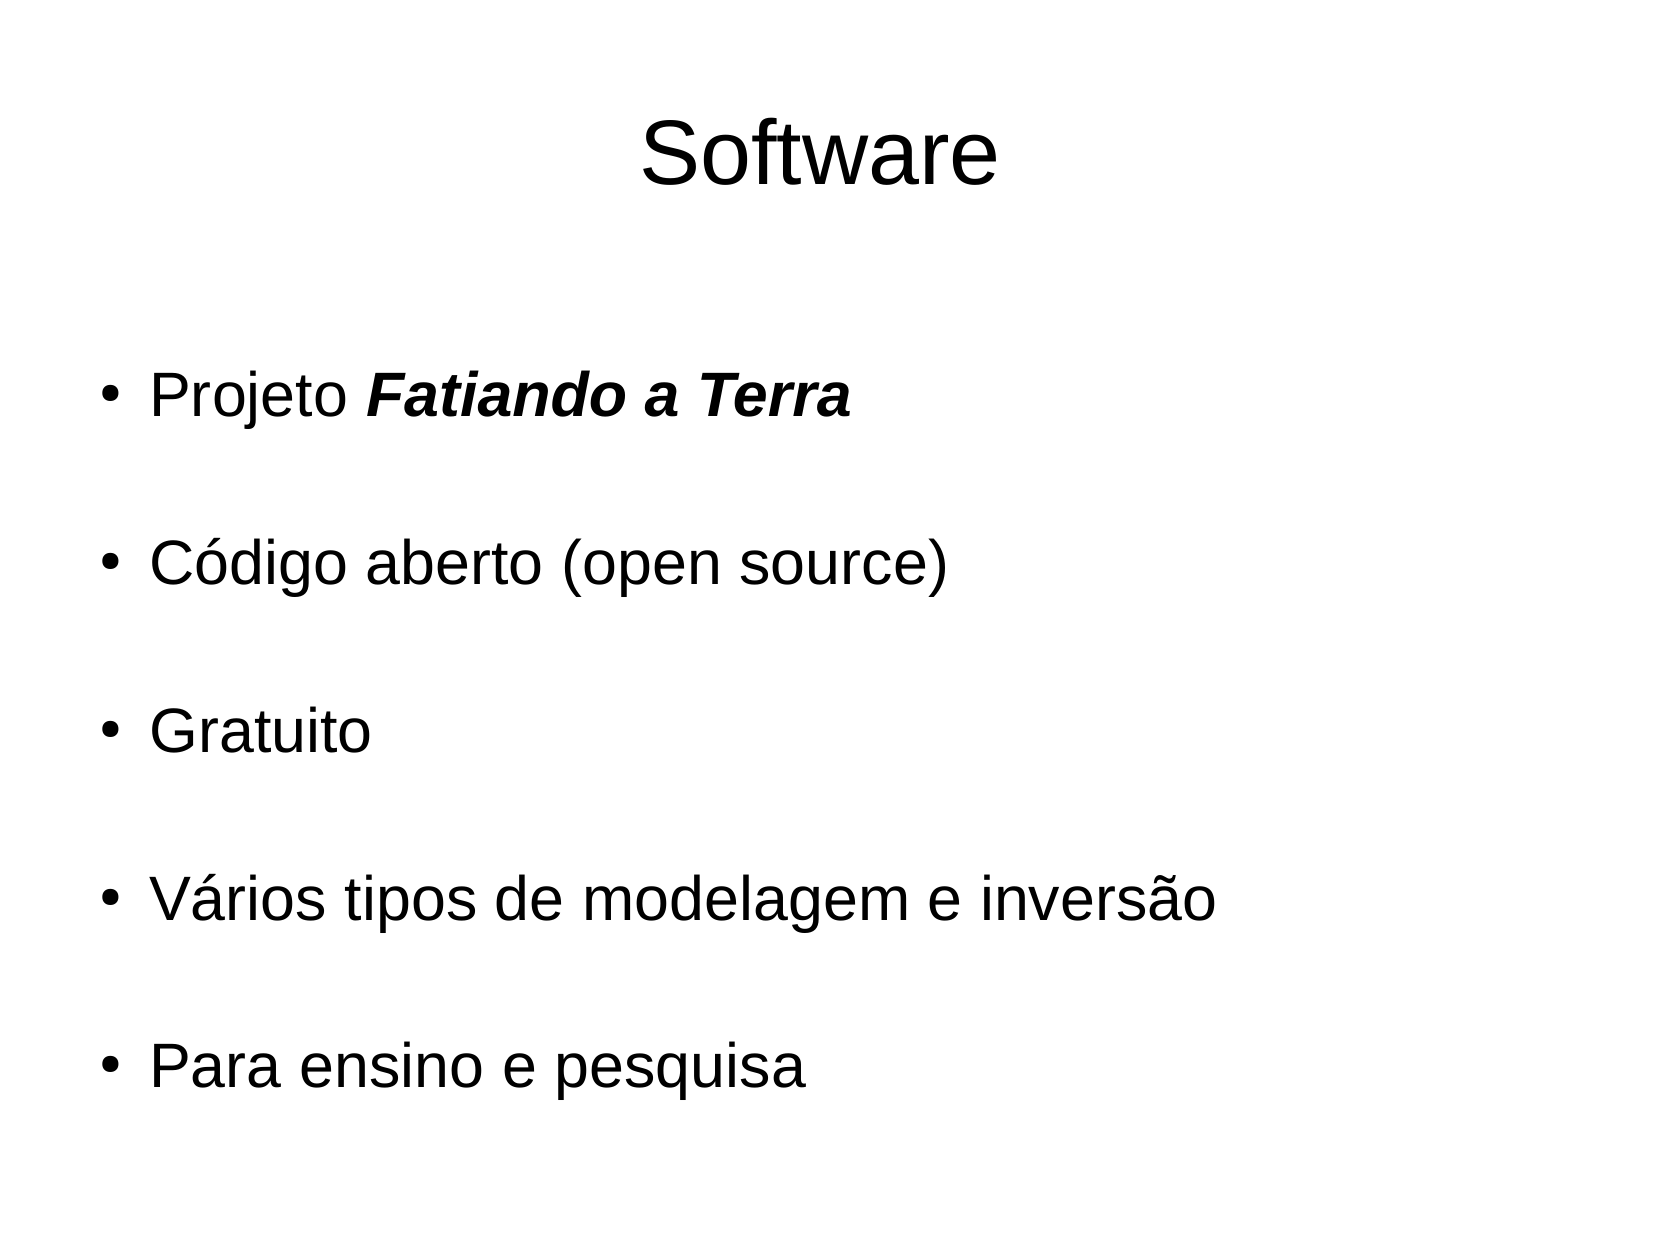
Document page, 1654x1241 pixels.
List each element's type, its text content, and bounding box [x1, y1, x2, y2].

title Software [82, 49, 1571, 257]
list Projeto Fatiando a Terra Código aberto (open source) Gratuito Vários tipos de modelagem e inversão Para ensino e pesquisa [82, 290, 1571, 1109]
